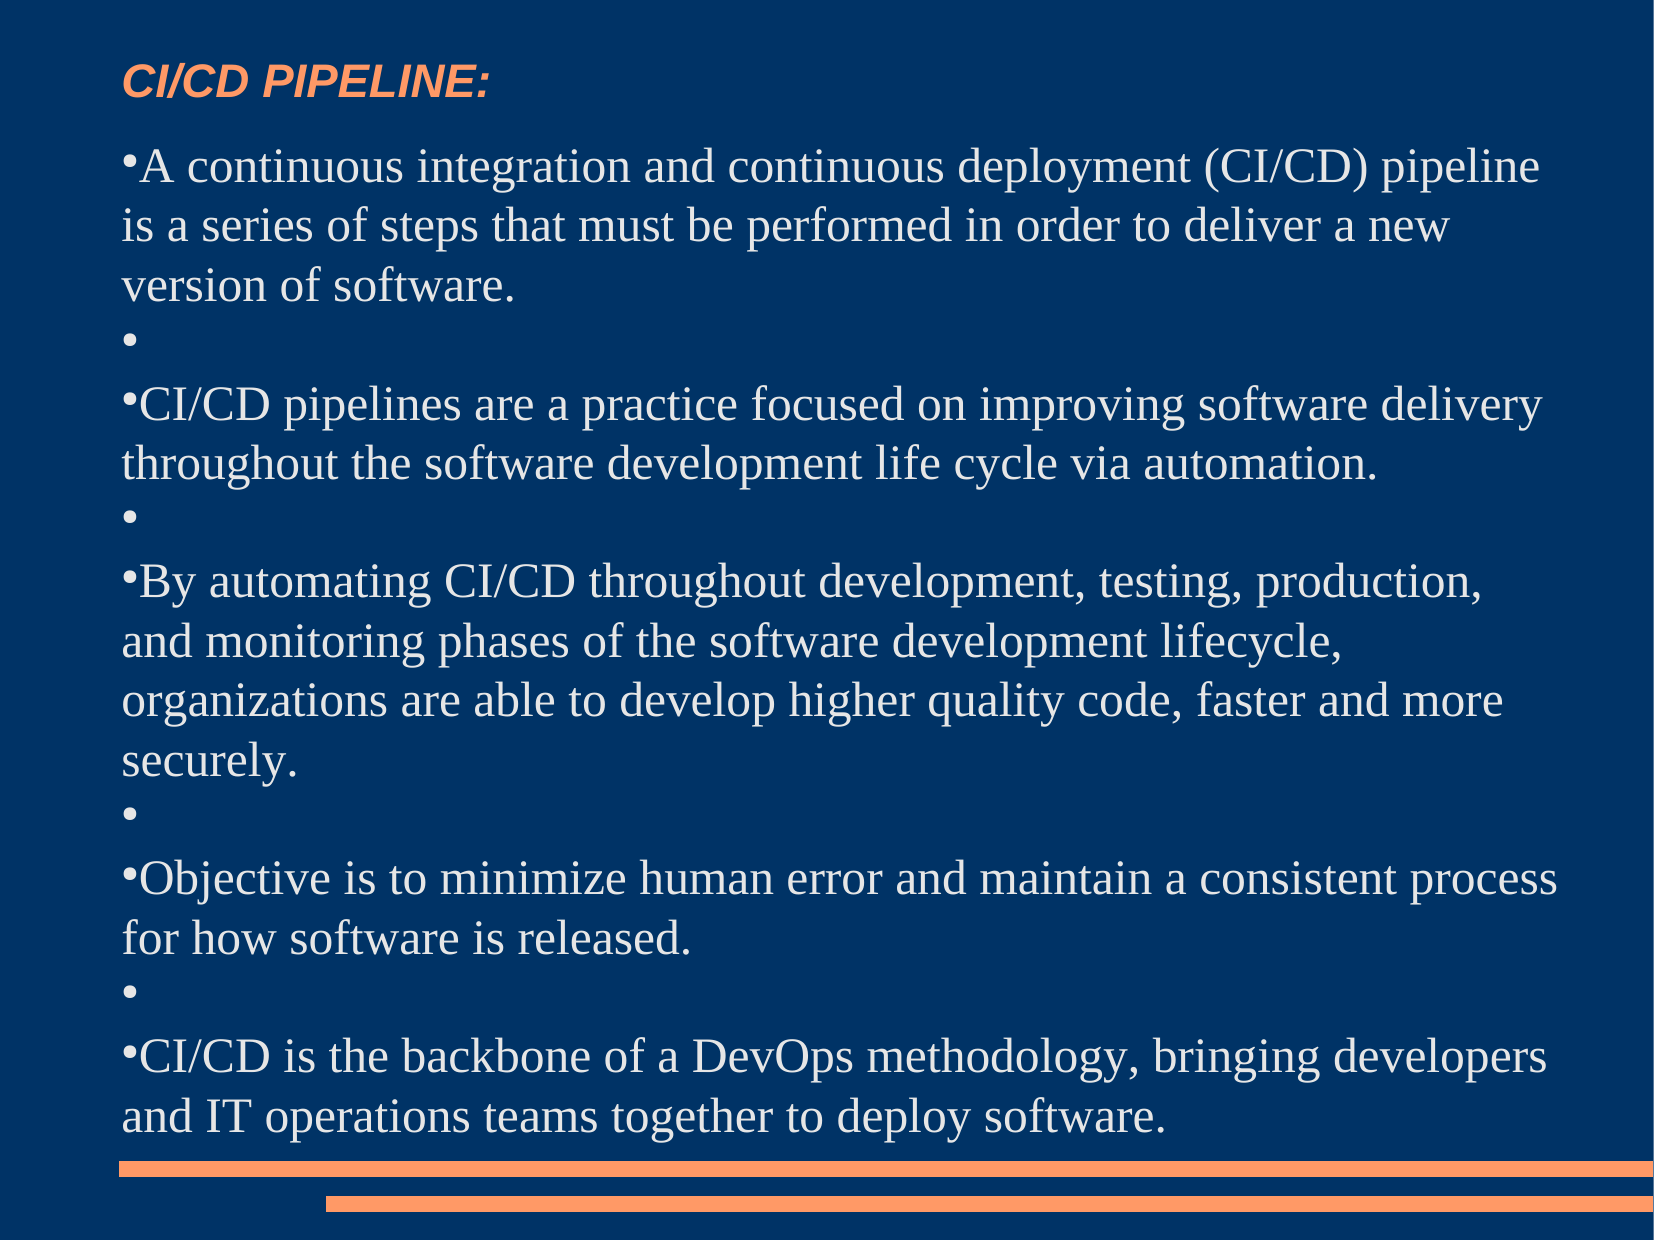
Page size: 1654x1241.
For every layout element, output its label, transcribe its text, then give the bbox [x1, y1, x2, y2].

list A continuous integration and continuous deployment (CI/CD) pipeline is a series of steps that must be performed in order to deliver a new version of software. CI/CD pipelines are a practice focused on improving software delivery throughout the software development life cycle via automation. By automating CI/CD throughout development, testing, production, and monitoring phases of the software development lifecycle, organizations are able to develop higher quality code, faster and more securely. Objective is to minimize human error and maintain a consistent process for how software is released. CI/CD is the backbone of a DevOps methodology, bringing developers and IT operations teams together to deploy software. [121, 133, 1561, 1147]
title CI/CD PIPELINE: [121, 0, 1534, 133]
